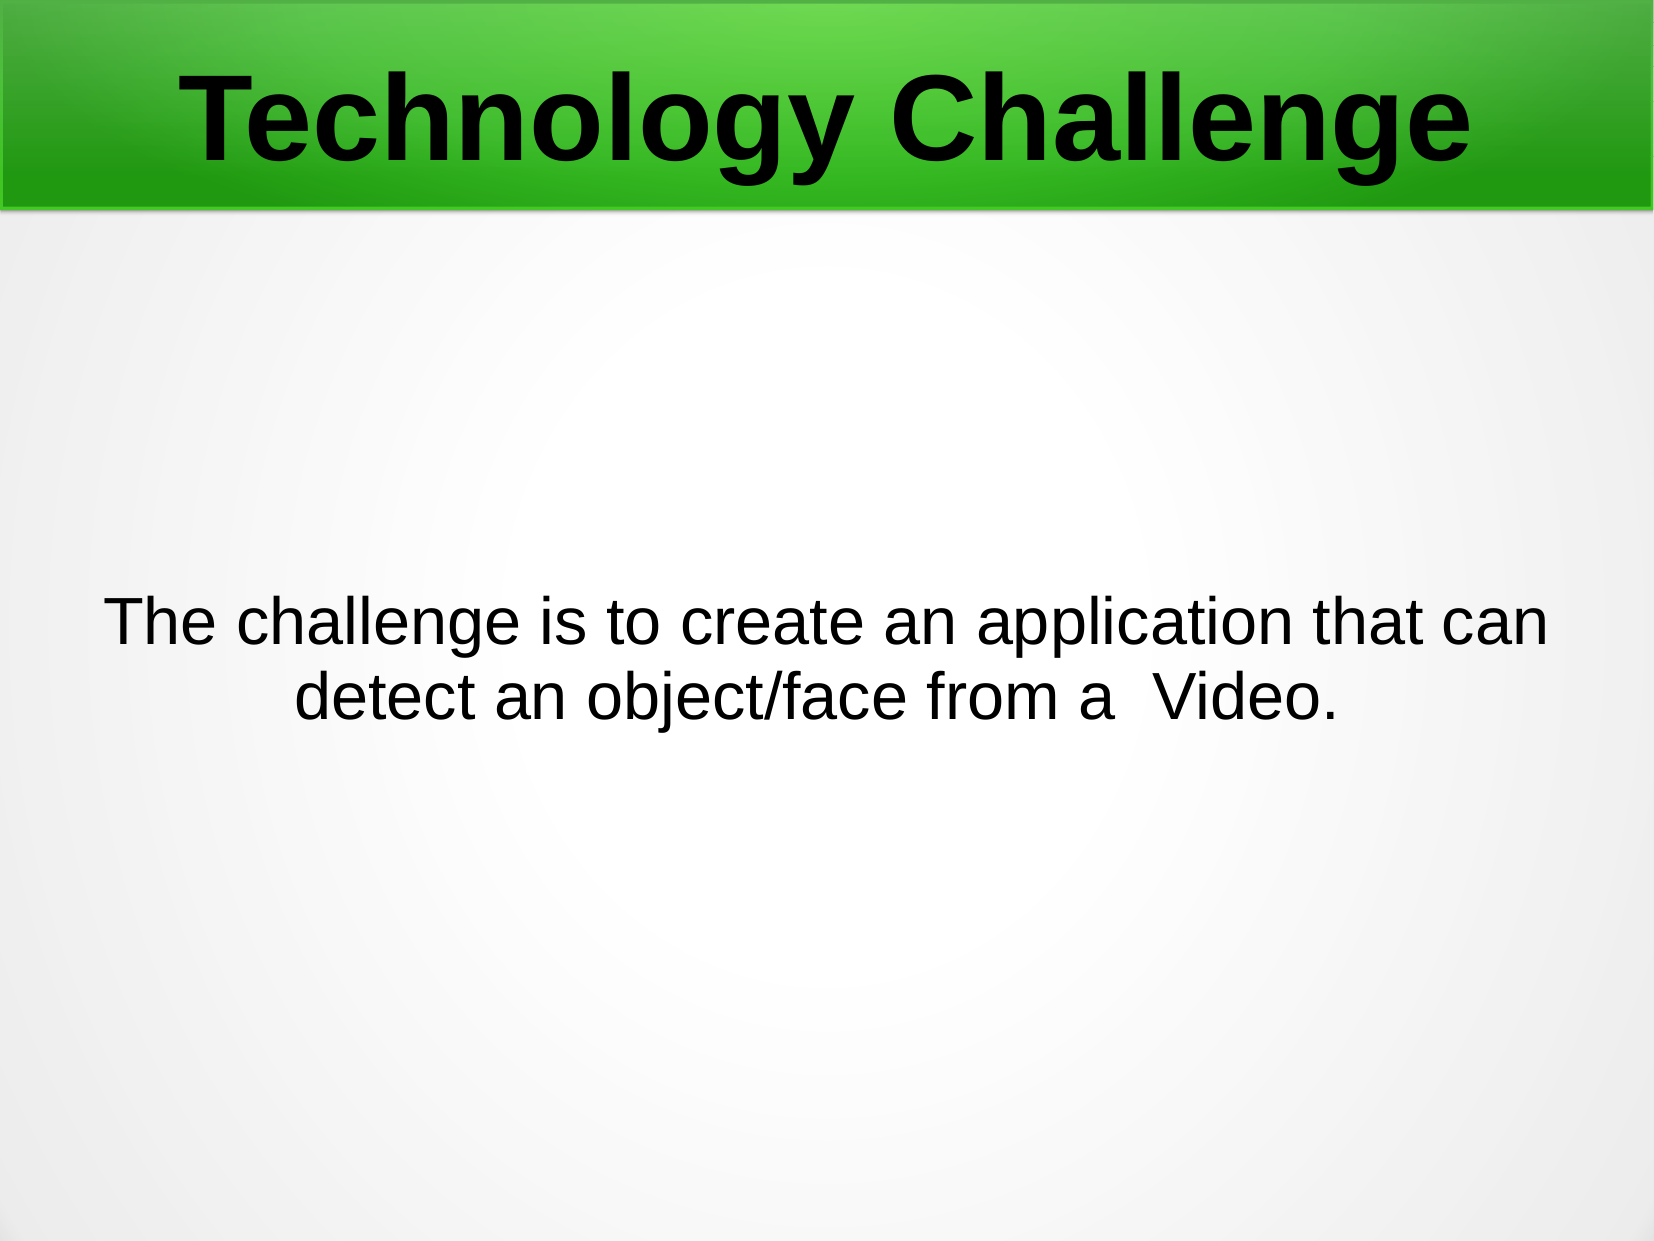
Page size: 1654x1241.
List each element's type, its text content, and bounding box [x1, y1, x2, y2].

subtitle The challenge is to create an application that can detect an object/face from a Video. [82, 299, 1571, 1019]
title Technology Challenge [82, 47, 1571, 189]
